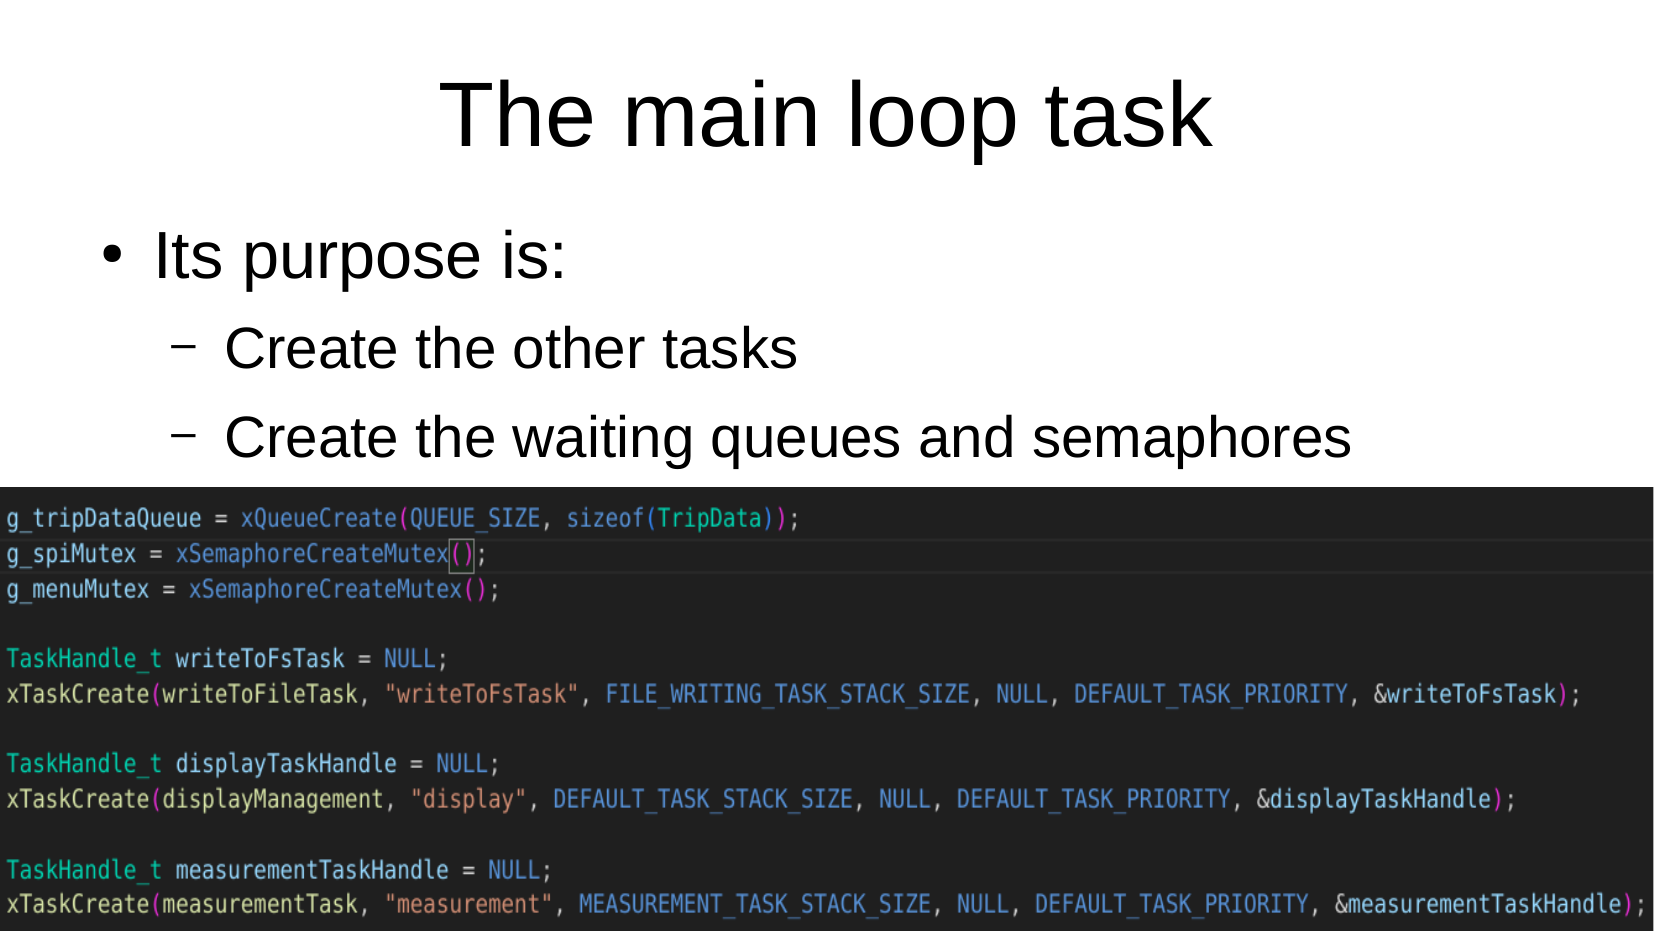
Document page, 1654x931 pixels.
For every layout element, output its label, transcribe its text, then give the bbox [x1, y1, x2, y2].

picture [0, 487, 1654, 931]
title The main loop task [82, 37, 1571, 193]
list Its purpose is: Create the other tasks Create the waiting queues and semaphores [82, 217, 1571, 487]
